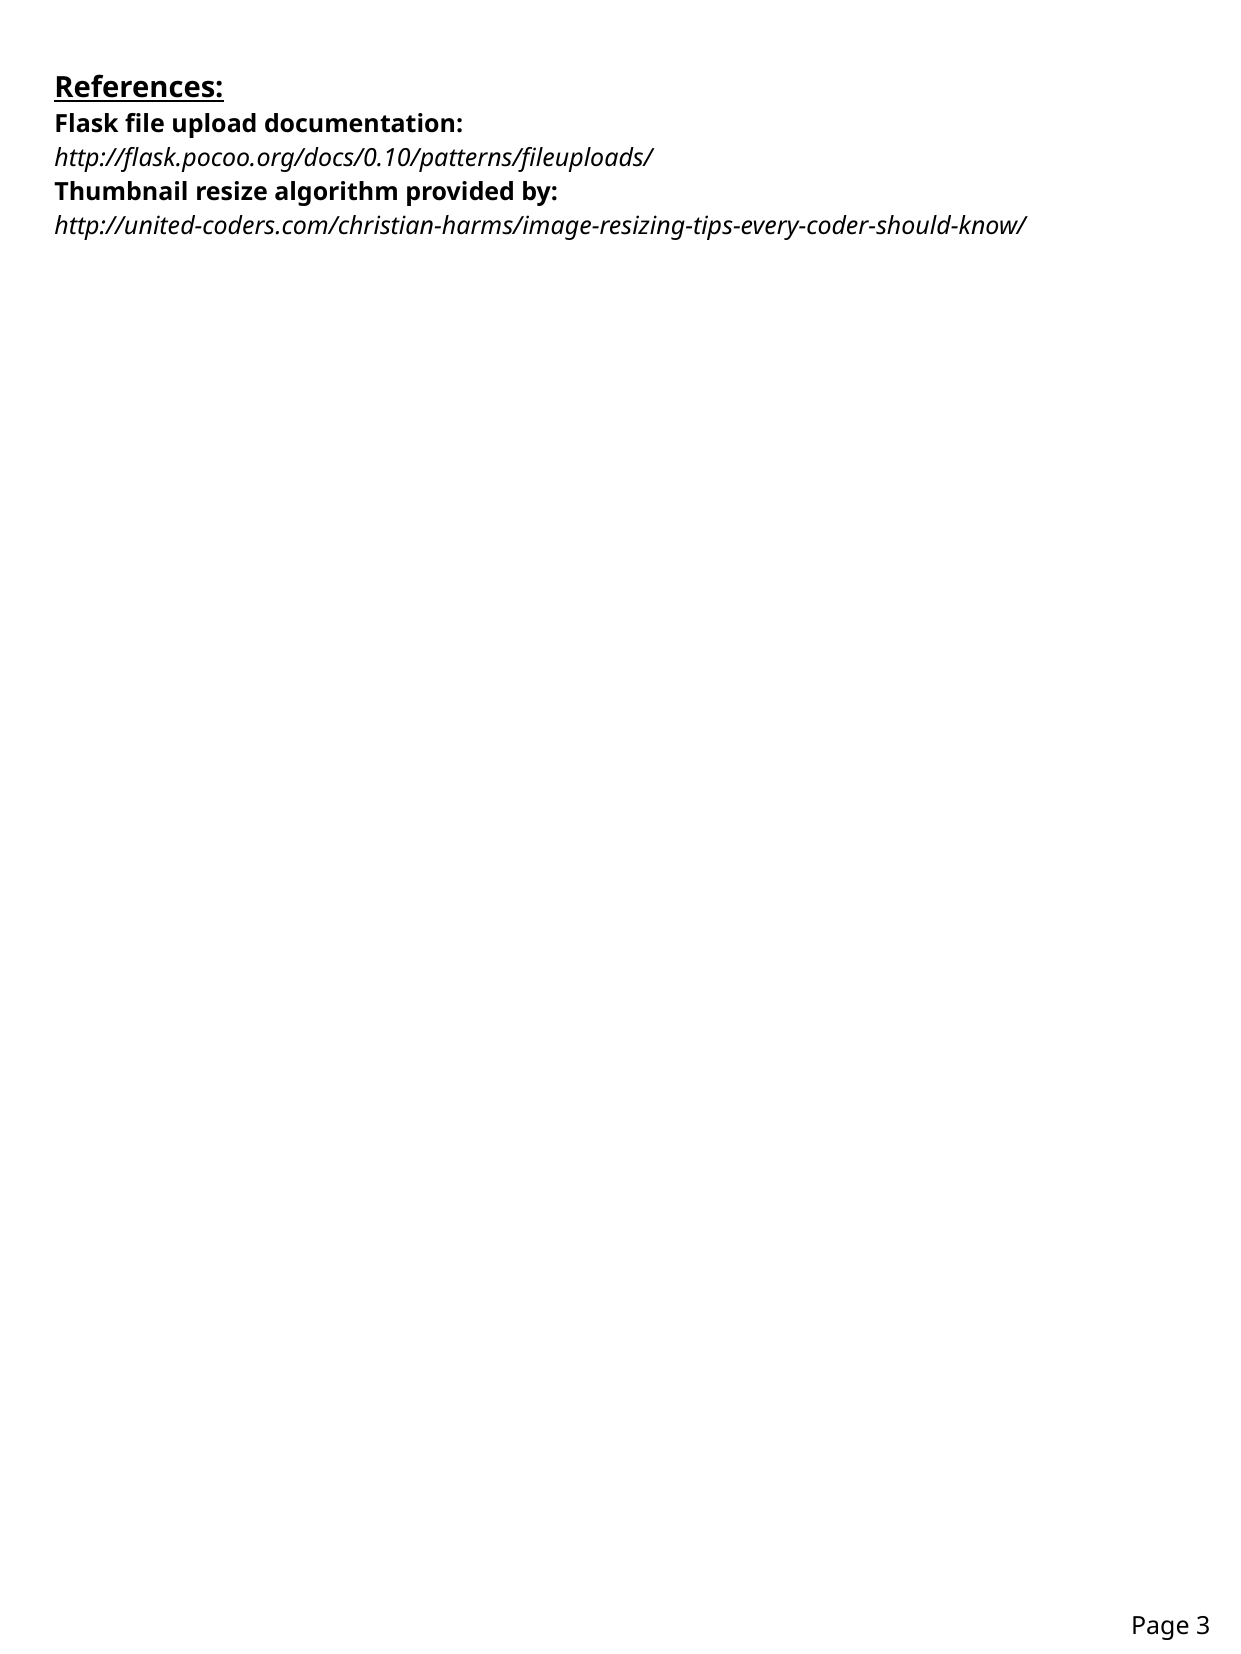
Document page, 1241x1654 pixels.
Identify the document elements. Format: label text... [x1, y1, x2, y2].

text_box References: Flask file upload documentation: http://flask.pocoo.org/docs/0.10/patterns/fileuploads/ Thumbnail resize algorithm provided by: http://united-coders.com/christian-harms/image-resizing-tips-every-coder-should-know/ [39, 58, 1193, 226]
text_box Page 3 [1116, 1600, 1241, 1654]
